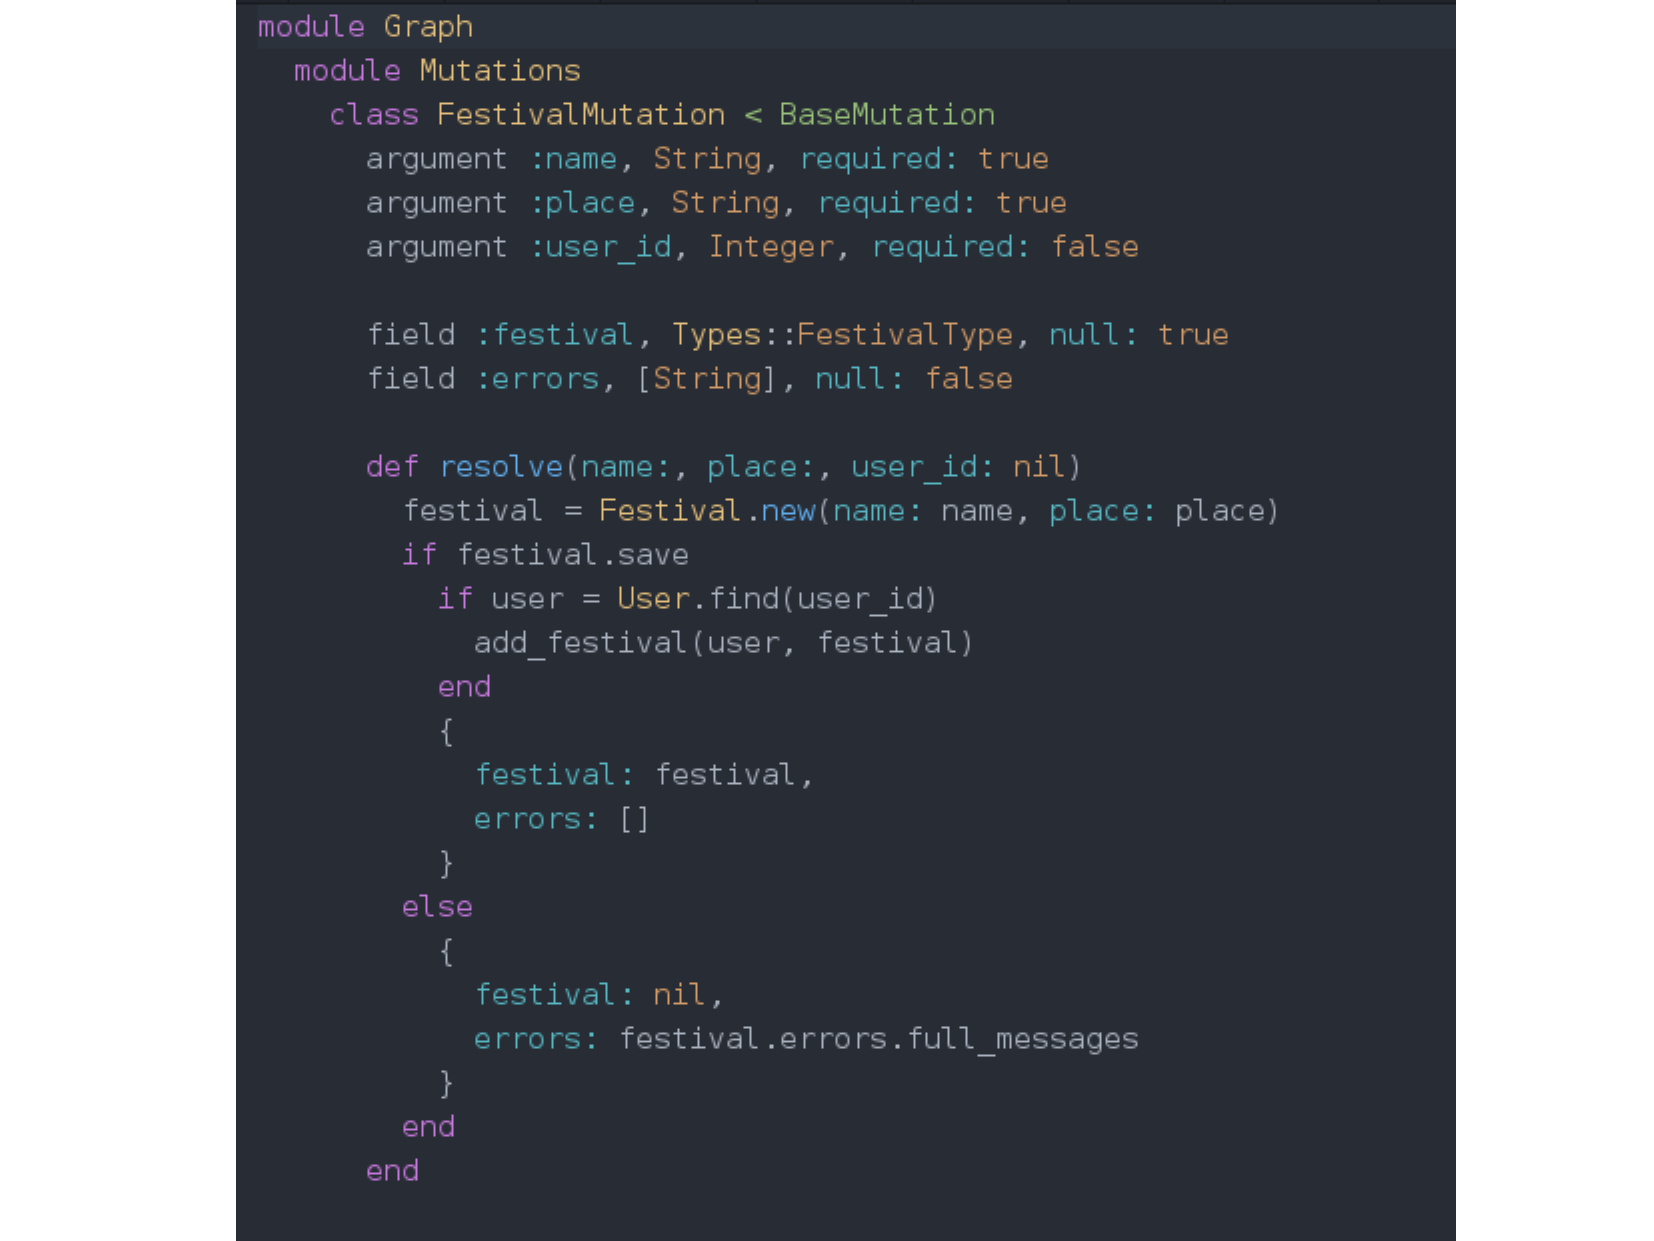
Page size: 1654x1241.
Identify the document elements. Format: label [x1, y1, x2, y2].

picture [236, 0, 1456, 1241]
